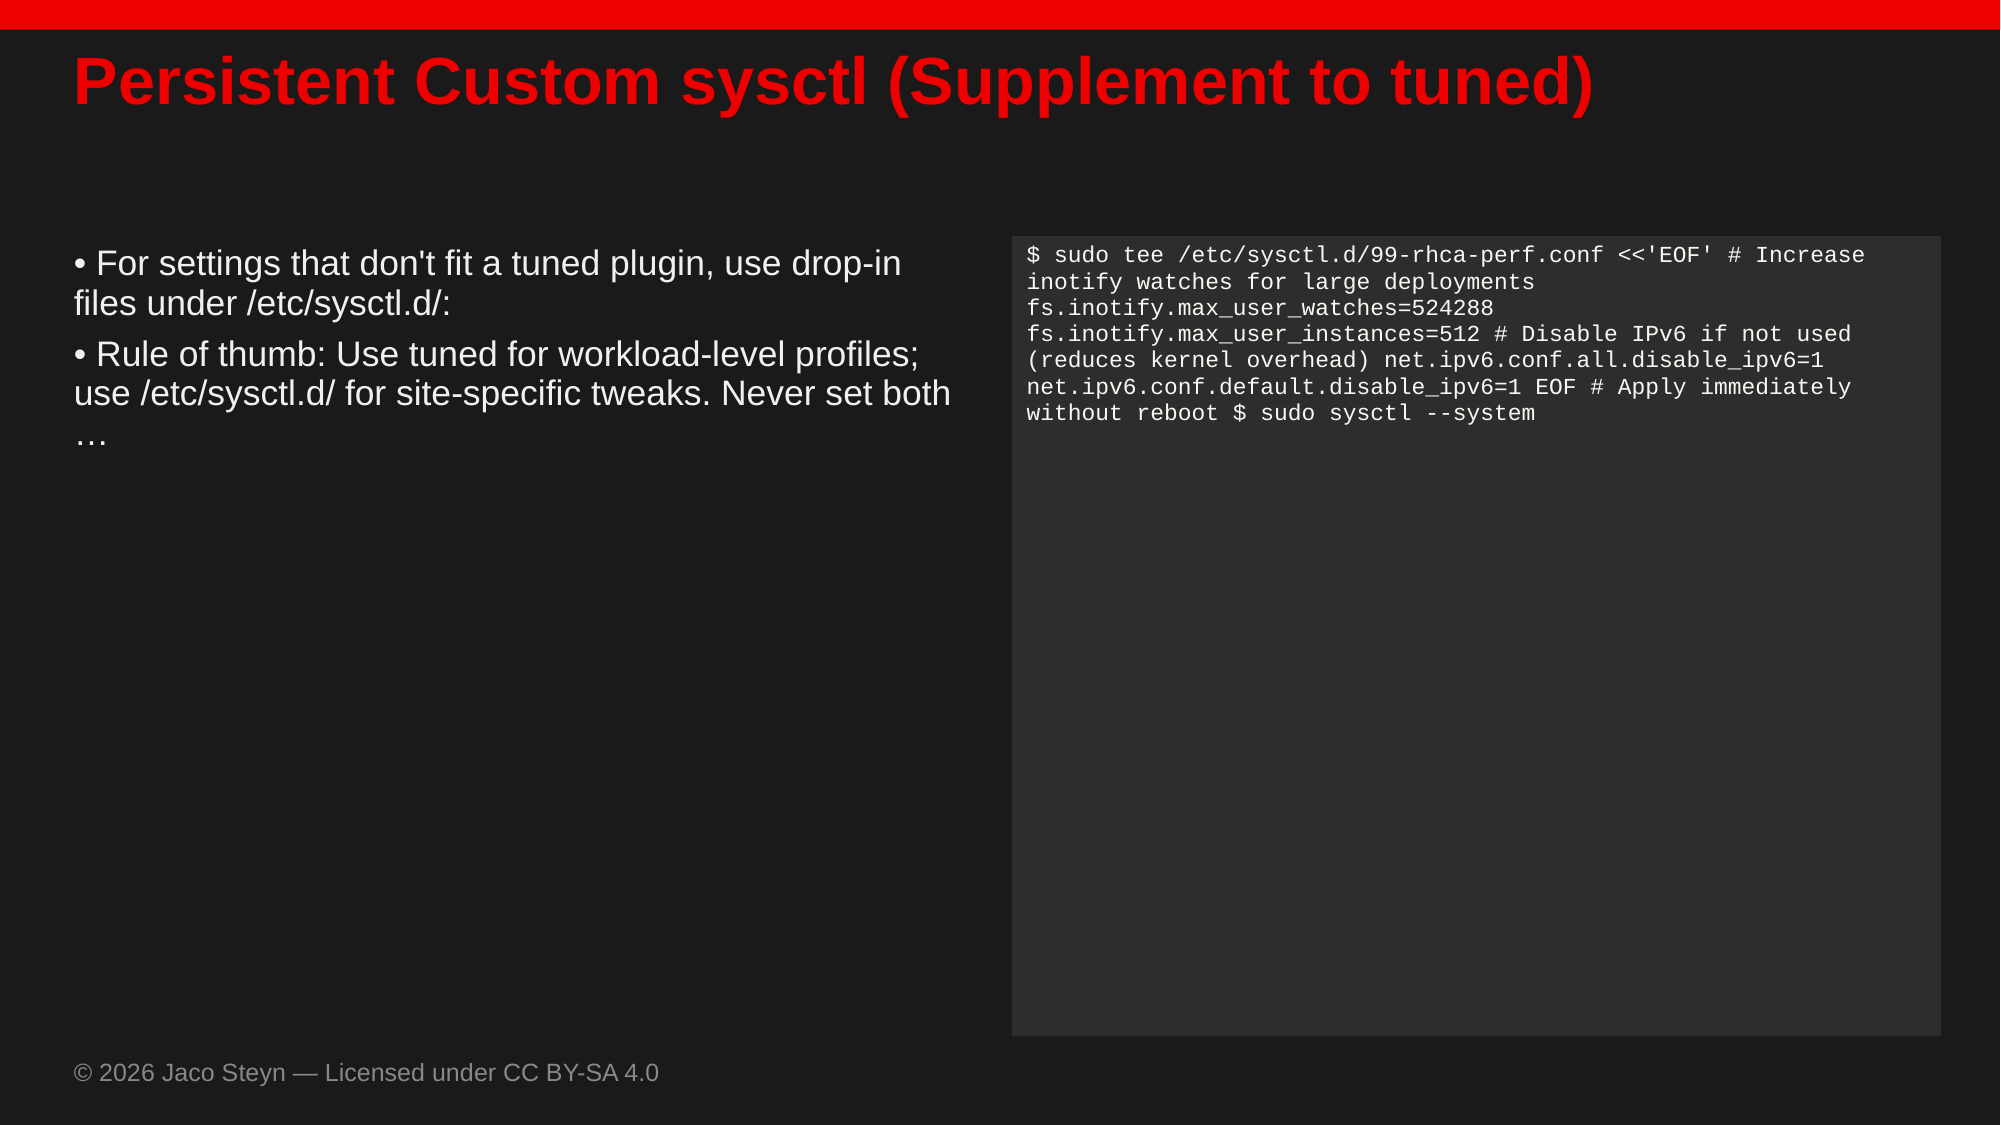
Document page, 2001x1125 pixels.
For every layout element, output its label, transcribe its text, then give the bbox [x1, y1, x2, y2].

text_box © 2026 Jaco Steyn — Licensed under CC BY-SA 4.0 [59, 1051, 1942, 1093]
text_box Persistent Custom sysctl (Supplement to tuned) [59, 36, 1942, 208]
text_box [0, 0, 2001, 30]
text_box $ sudo tee /etc/sysctl.d/99-rhca-perf.conf <<'EOF' # Increase inotify watches for large deployments fs.inotify.max_user_watches=524288 fs.inotify.max_user_instances=512 # Disable IPv6 if not used (reduces kernel overhead) net.ipv6.conf.all.disable_ipv6=1 net.ipv6.conf.default.disable_ipv6=1 EOF # Apply immediately without reboot $ sudo sysctl --system [1011, 236, 1942, 1037]
text_box • For settings that don't fit a tuned plugin, use drop-in files under /etc/sysctl.d/: • Rule of thumb: Use tuned for workload-level profiles; use /etc/sysctl.d/ for site-specific tweaks. Never set both … [59, 236, 989, 1037]
